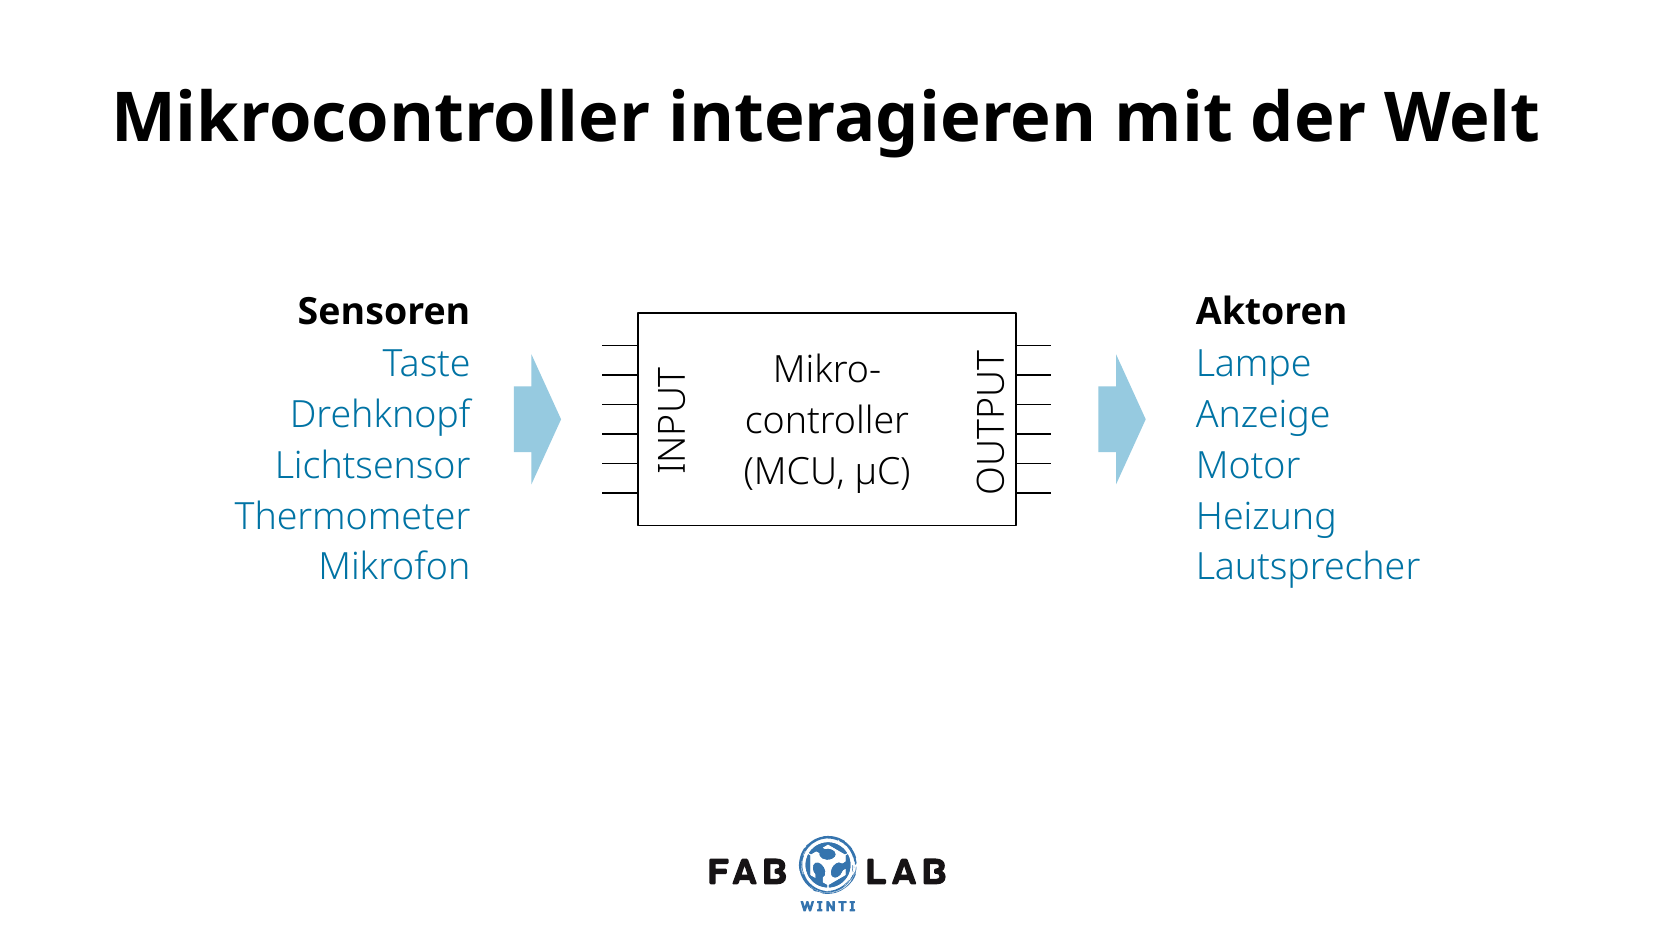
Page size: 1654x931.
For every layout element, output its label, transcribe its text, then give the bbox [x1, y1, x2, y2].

text_box OUTPUT [956, 328, 1017, 510]
text_box [513, 354, 562, 485]
text_box [1098, 354, 1146, 485]
text_box Sensoren Taste Drehknopf Lichtsensor Thermometer Mikrofon [219, 277, 473, 562]
text_box INPUT [637, 348, 698, 490]
text_box Aktoren Lampe Anzeige Motor Heizung Lautsprecher [1181, 277, 1424, 562]
text_box Mikro- controller (MCU, µC) [638, 312, 1017, 526]
title Mikrocontroller interagieren mit der Welt [82, 37, 1571, 193]
